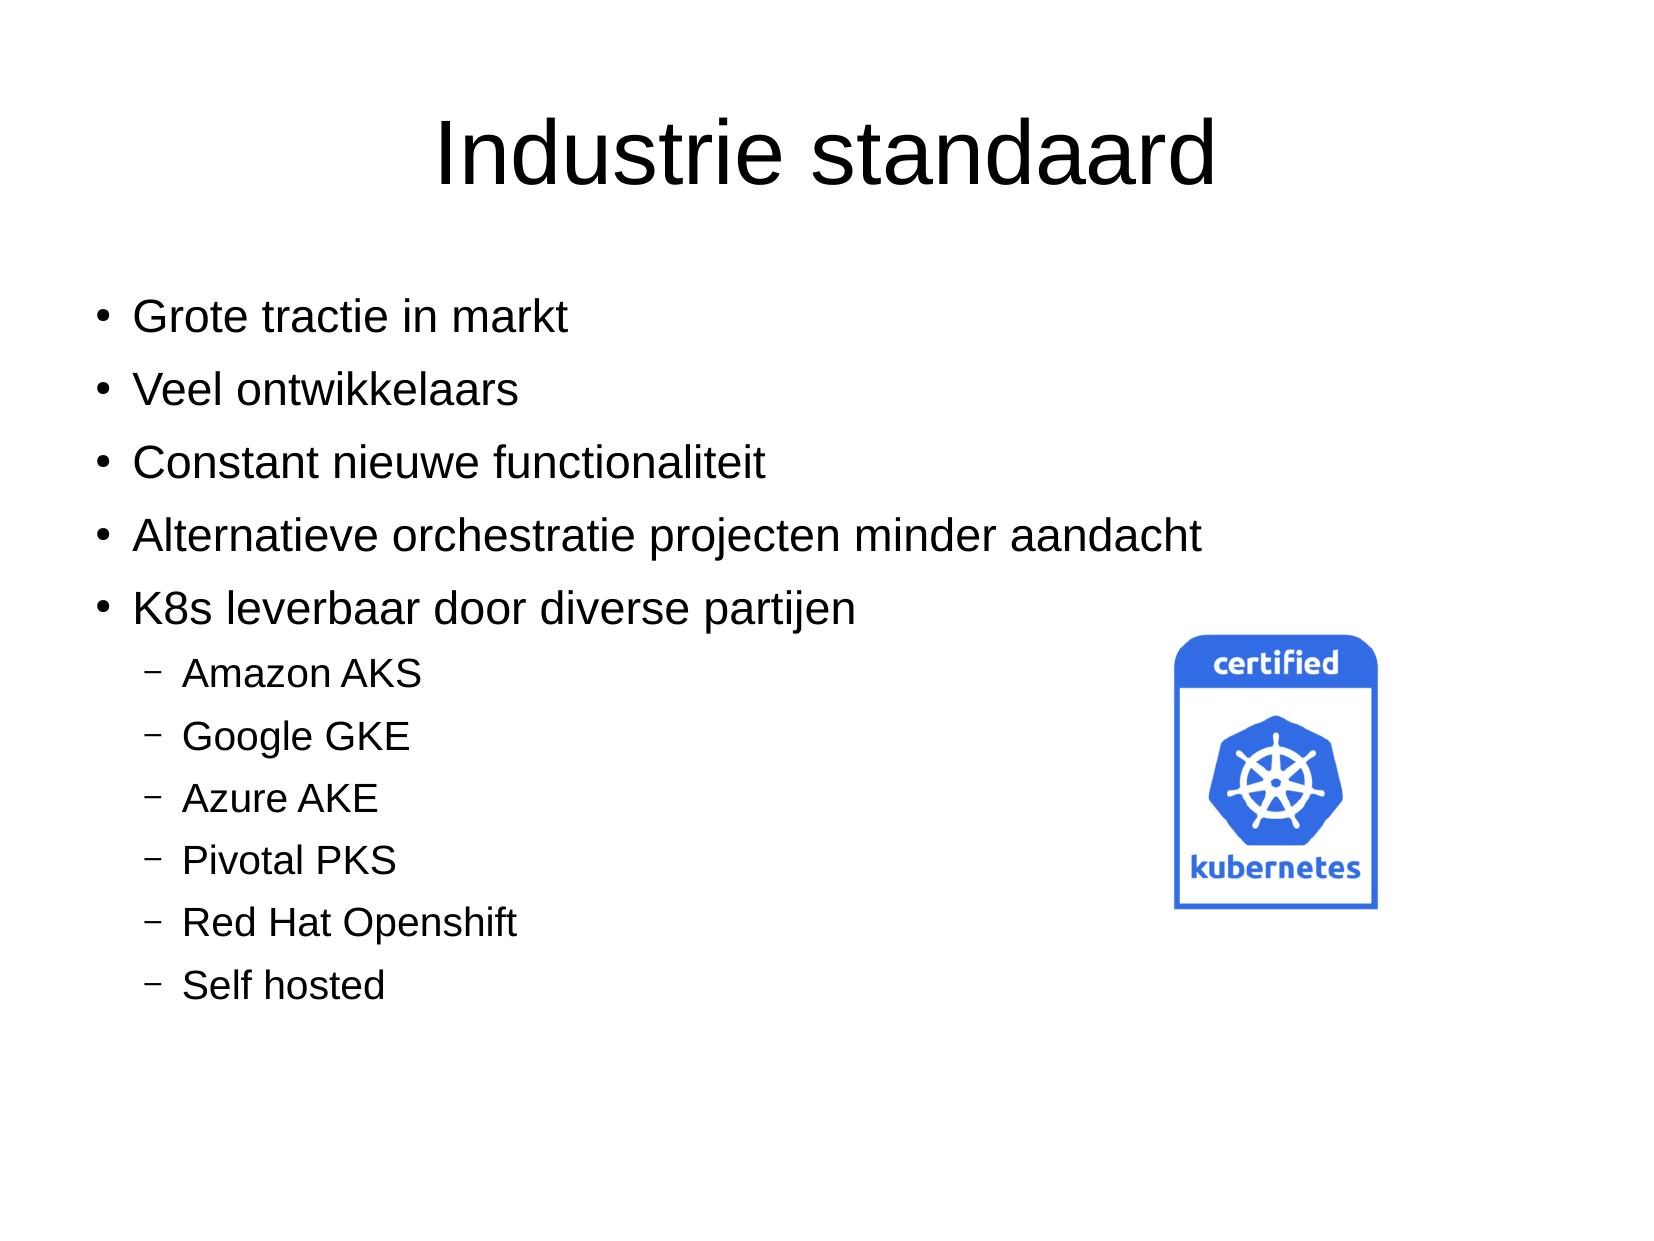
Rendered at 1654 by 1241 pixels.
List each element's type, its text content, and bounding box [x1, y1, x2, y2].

picture [1170, 629, 1381, 914]
title Industrie standaard [82, 49, 1571, 257]
list Grote tractie in markt Veel ontwikkelaars Constant nieuwe functionaliteit Alternatieve orchestratie projecten minder aandacht K8s leverbaar door diverse partijen Amazon AKS Google GKE Azure AKE Pivotal PKS Red Hat Openshift Self hosted [82, 290, 1571, 1010]
